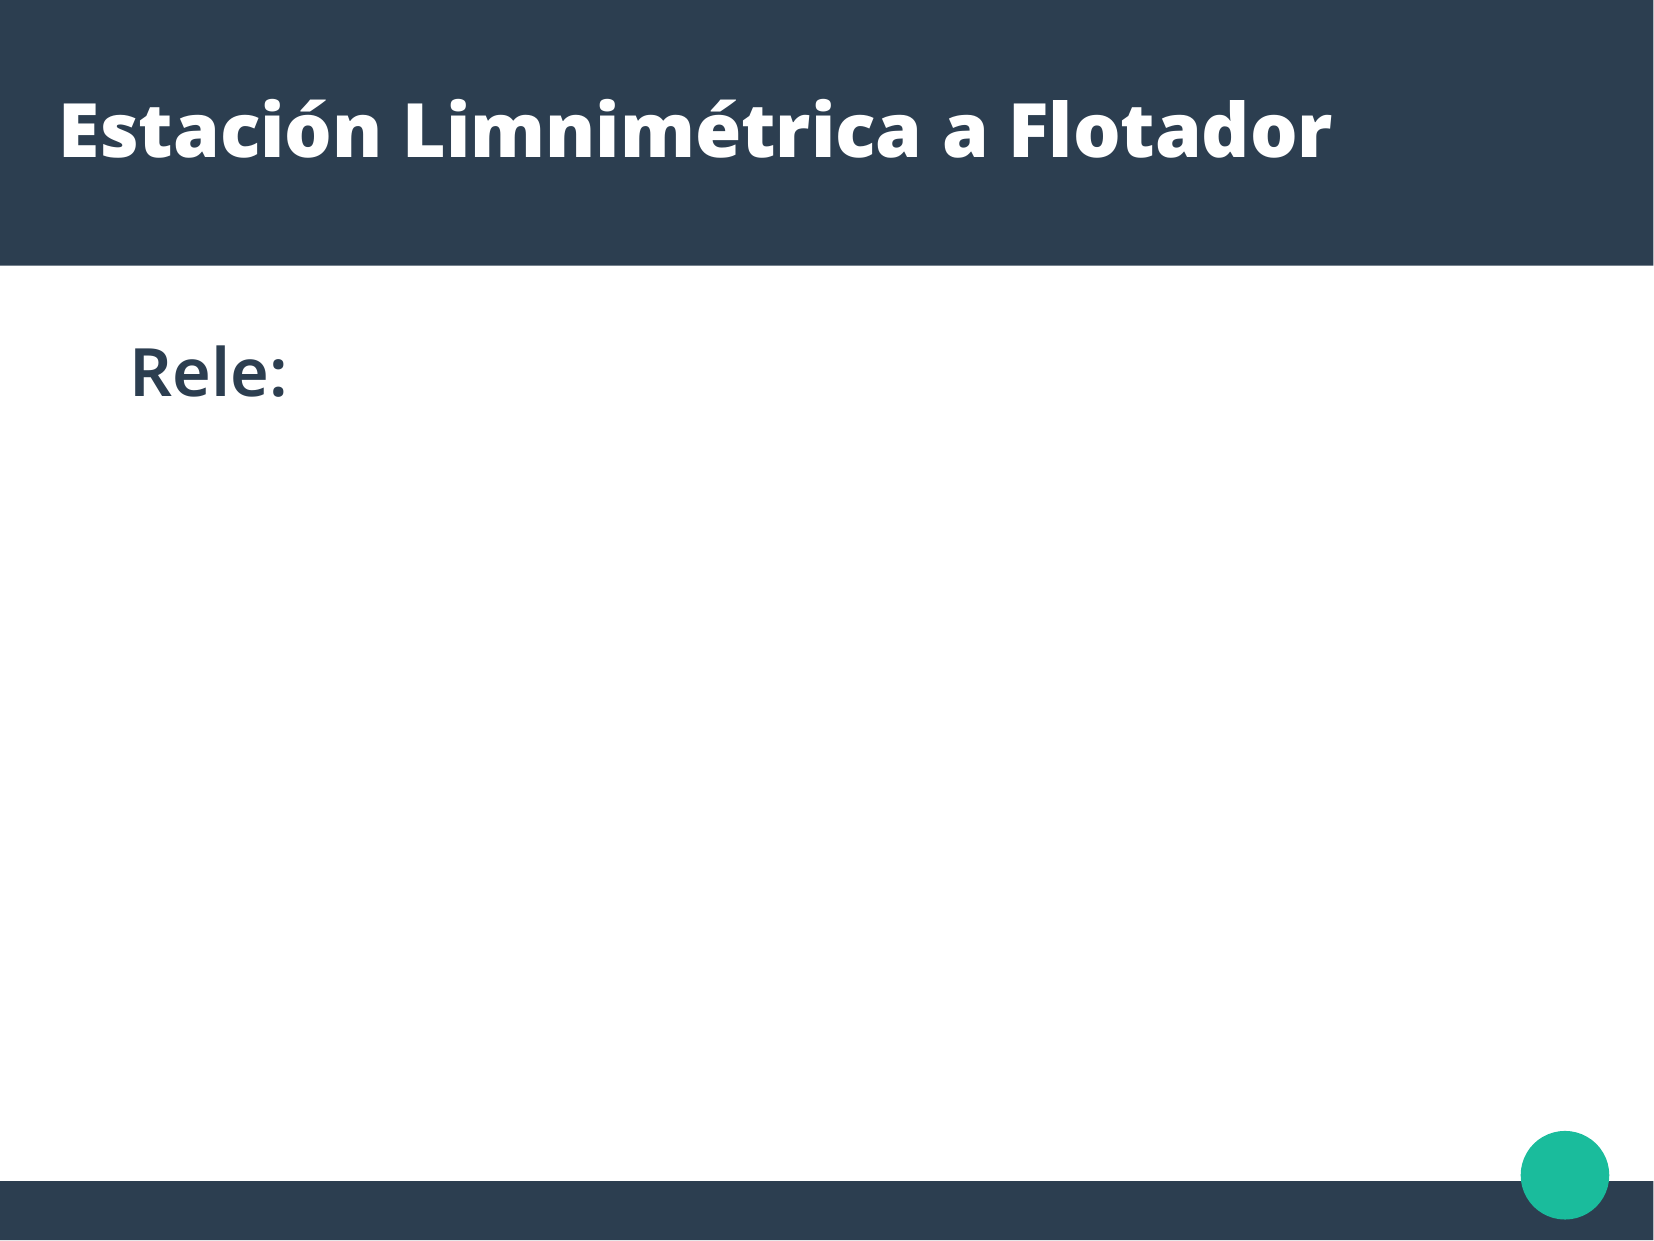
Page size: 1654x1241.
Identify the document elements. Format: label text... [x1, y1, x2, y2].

title Estación Limnimétrica a Flotador [59, 49, 1595, 207]
list Rele: [59, 324, 1595, 1152]
